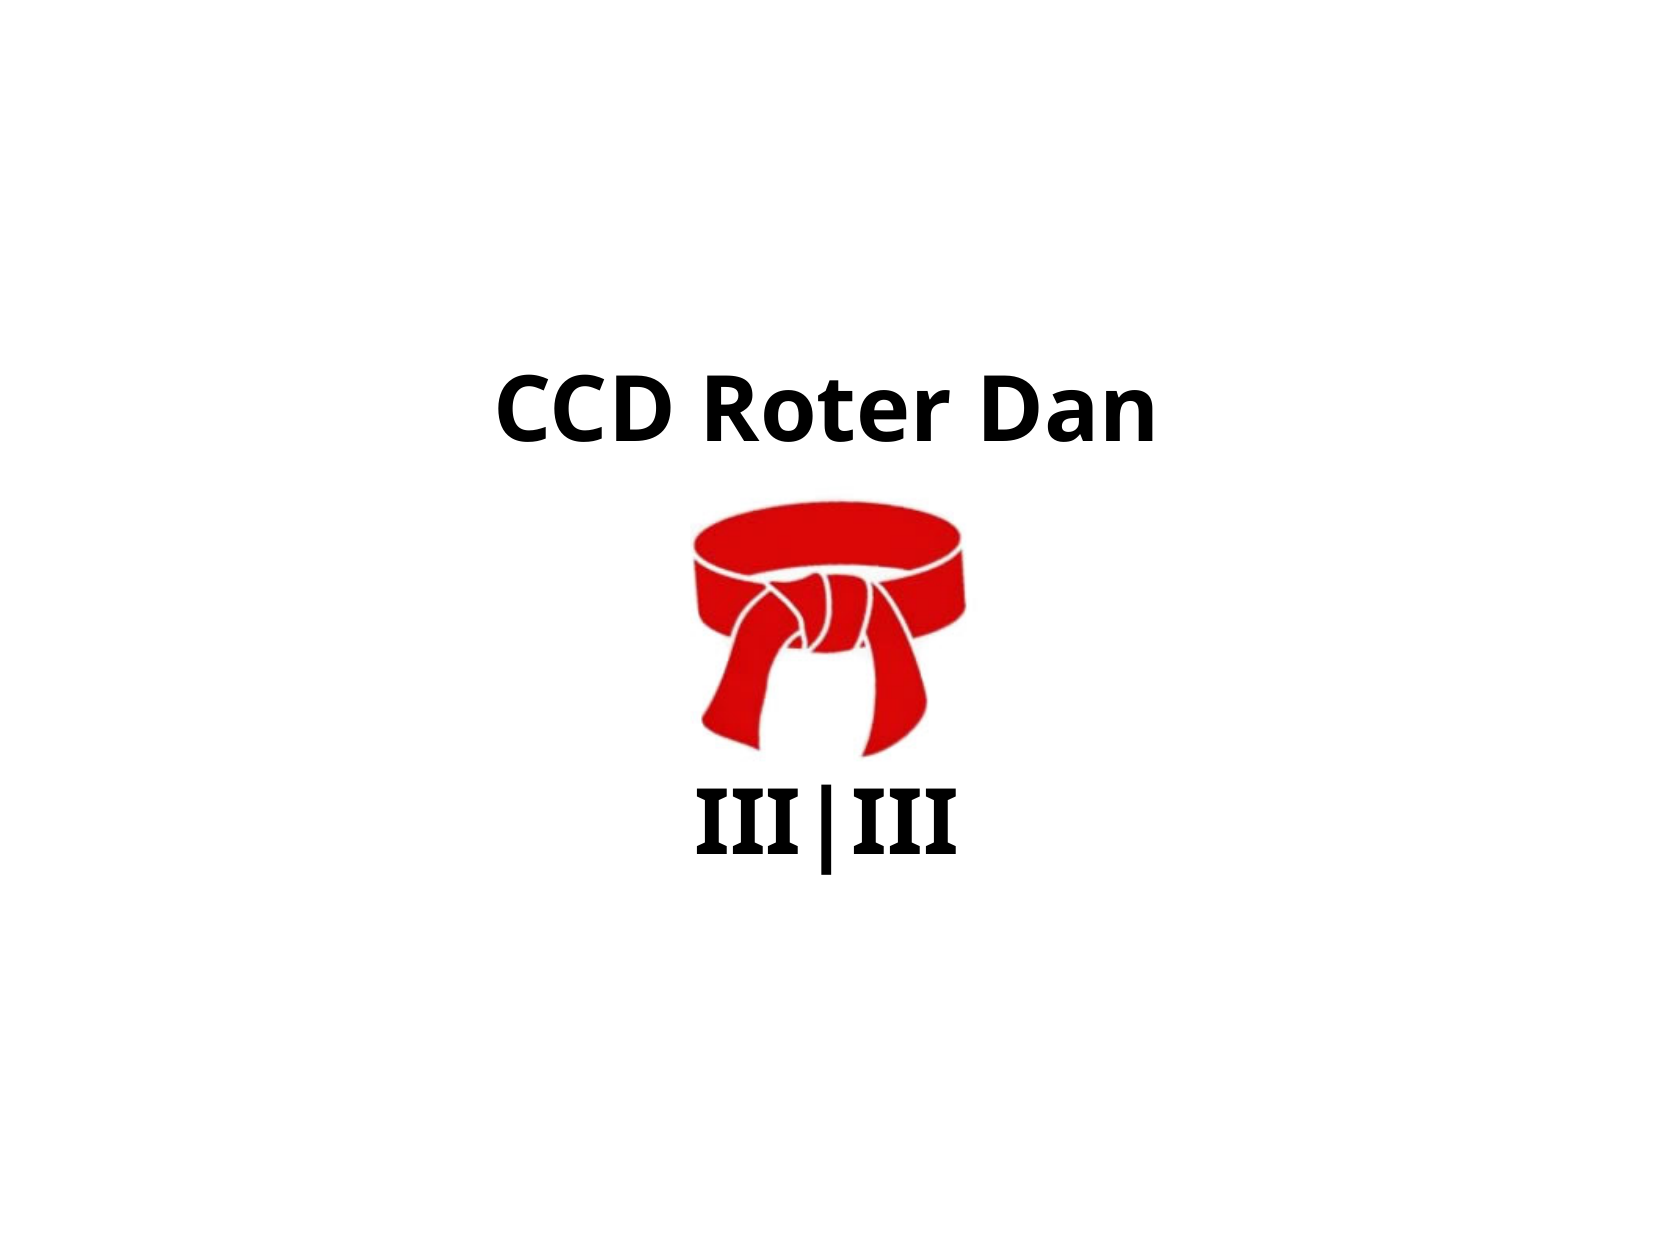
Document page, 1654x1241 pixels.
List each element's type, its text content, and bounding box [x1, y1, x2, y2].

text_box III|III [82, 752, 1571, 886]
subtitle CCD Roter Dan [82, 338, 1571, 473]
picture [653, 486, 1001, 752]
